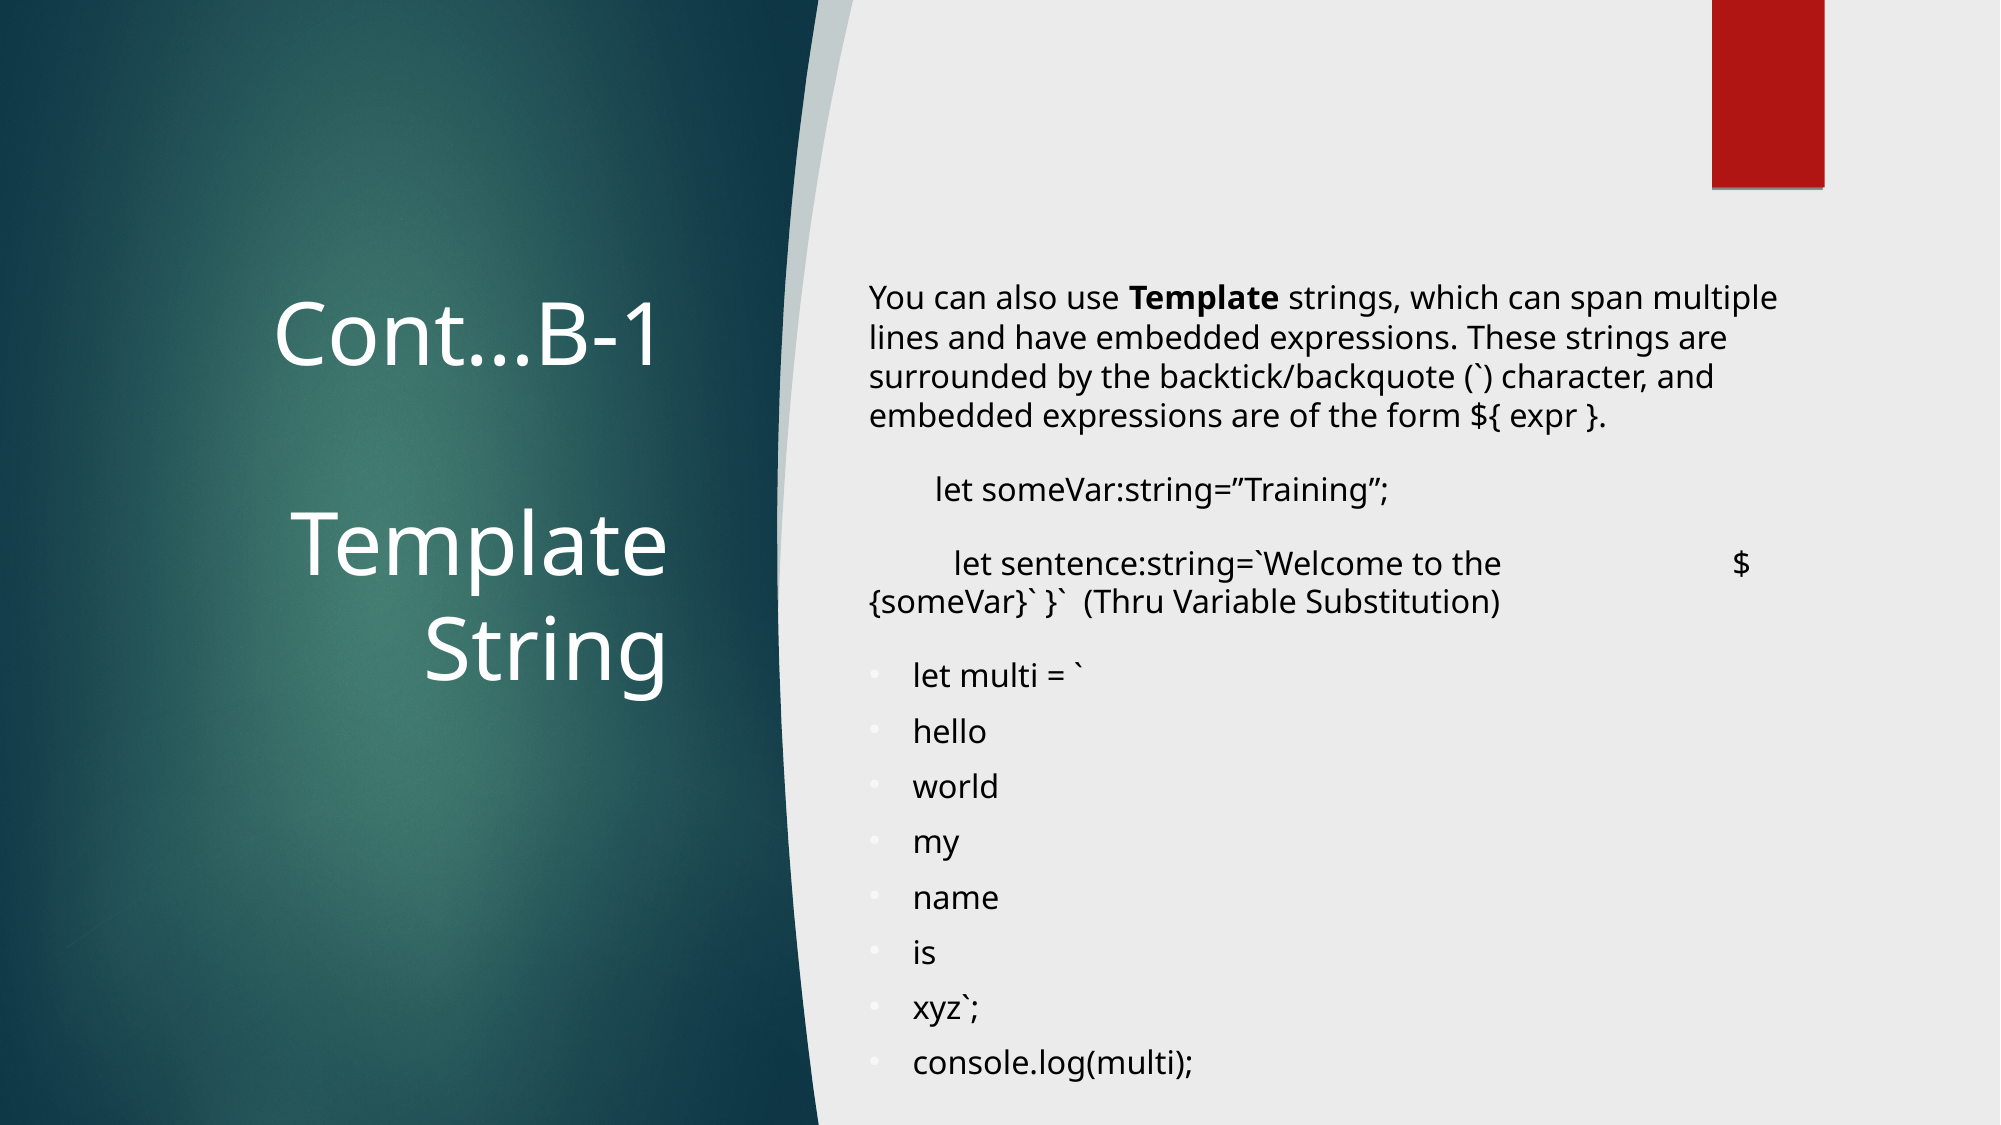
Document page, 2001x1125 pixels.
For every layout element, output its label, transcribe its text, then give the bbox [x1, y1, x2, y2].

title Cont…B-1 Template String [107, 270, 685, 1004]
list You can also use Template strings, which can span multiple lines and have embedded expressions. These strings are surrounded by the backtick/backquote (`) character, and embedded expressions are of the form ${ expr }. let someVar:string=”Training”; let sentence:string=`Welcome to the ${someVar}` }` (Thru Variable Substitution) let multi = ` hello world my name is xyz`; console.log(multi); [853, 270, 1825, 1091]
text_box [0, 0, 2000, 1125]
